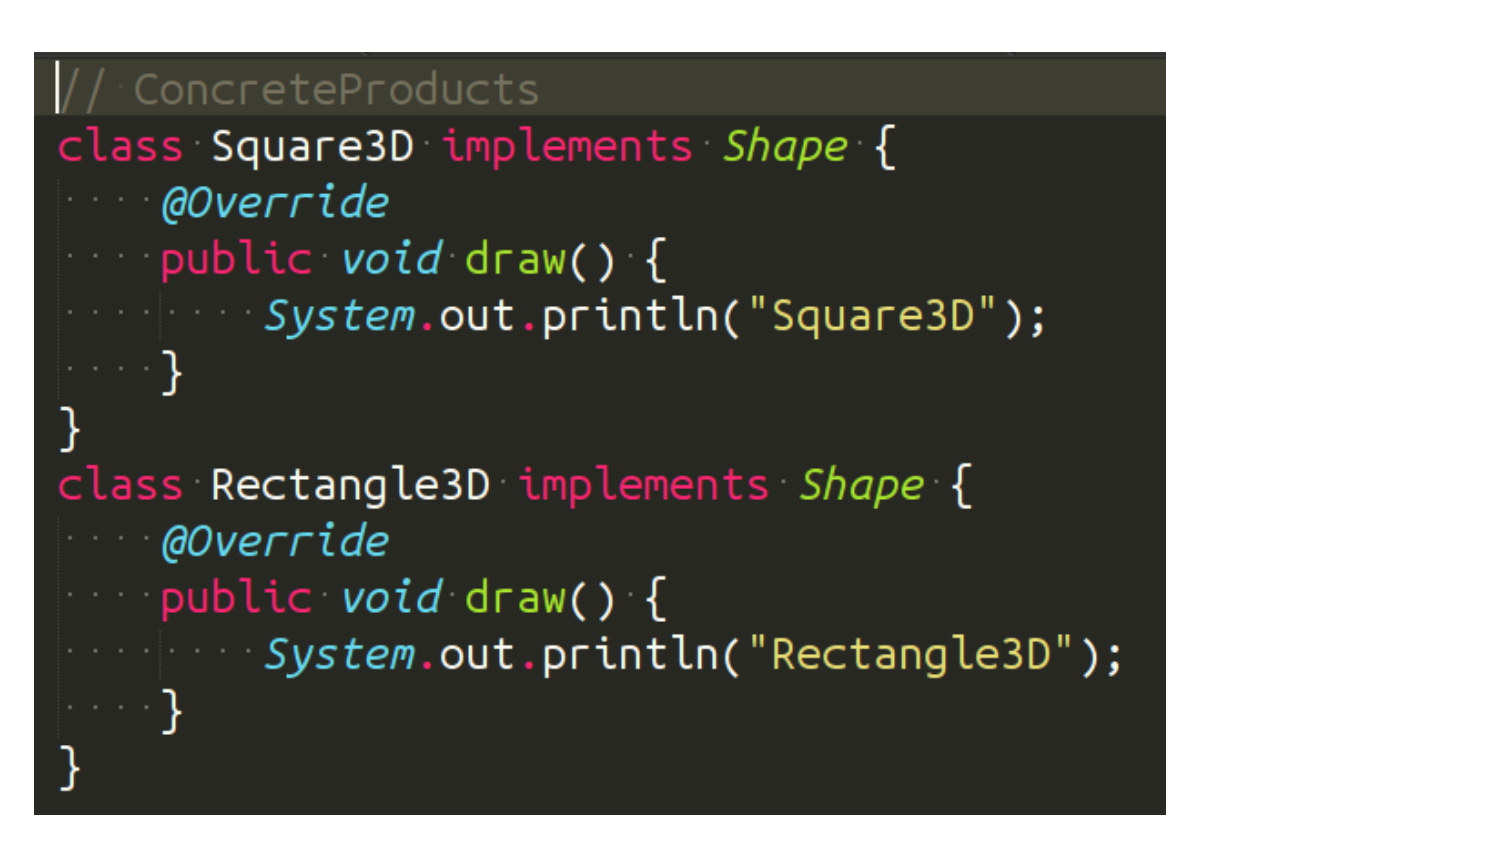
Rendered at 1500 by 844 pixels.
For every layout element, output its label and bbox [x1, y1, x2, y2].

picture [34, 52, 1166, 815]
